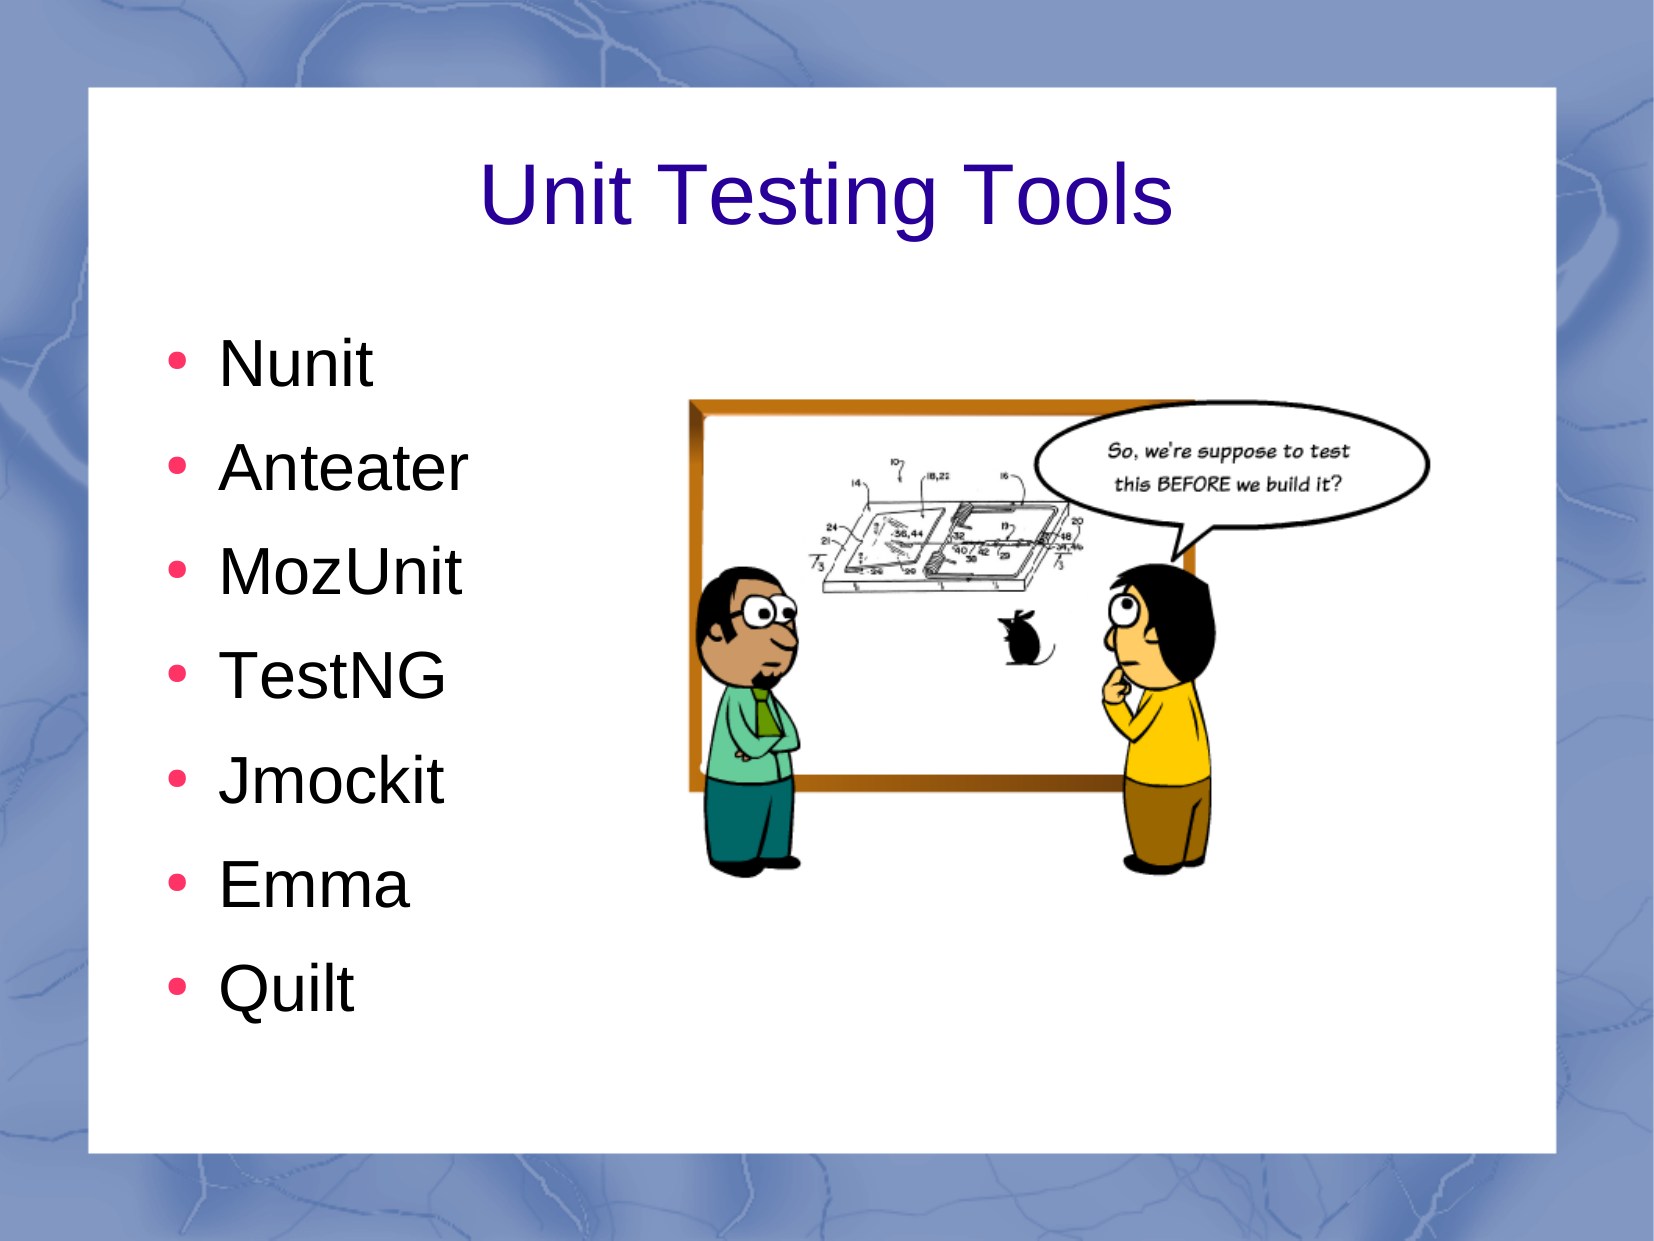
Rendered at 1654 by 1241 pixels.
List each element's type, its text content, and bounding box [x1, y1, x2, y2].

title Unit Testing Tools [118, 90, 1536, 298]
picture [0, 0, 1654, 1241]
list Nunit Anteater MozUnit TestNG Jmockit Emma Quilt [147, 325, 1506, 1027]
